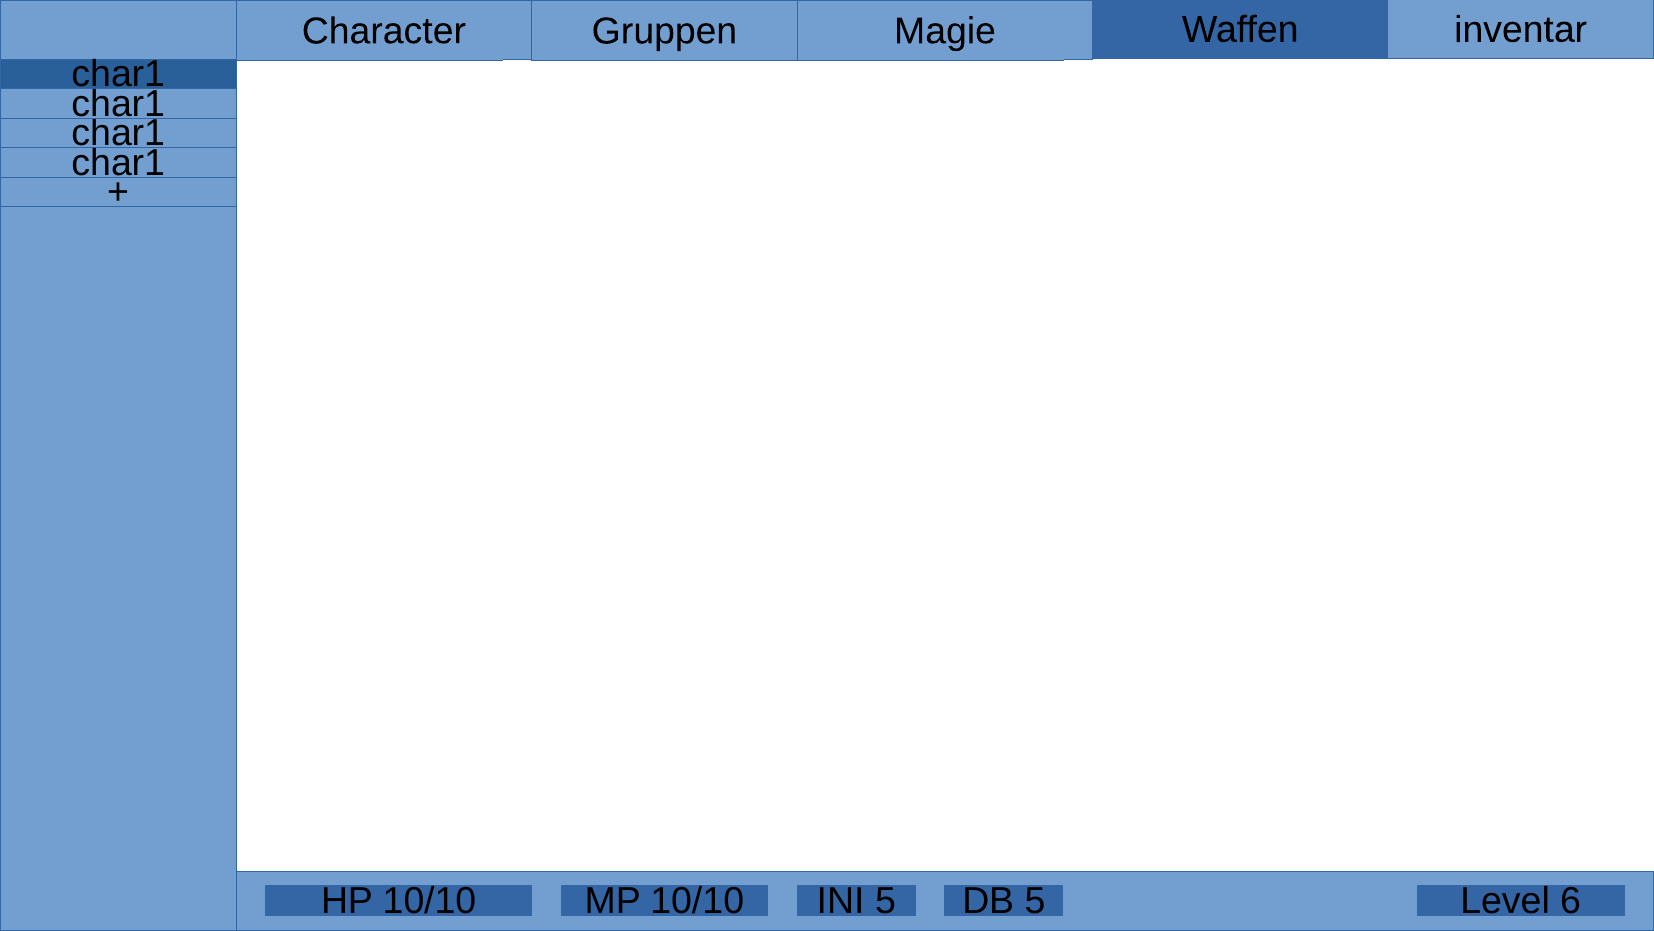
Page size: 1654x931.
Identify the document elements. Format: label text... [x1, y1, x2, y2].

text_box Waffen [1092, 0, 1387, 59]
text_box DB 5 [944, 885, 1063, 916]
text_box char1 [0, 147, 237, 177]
text_box Level 6 [1417, 885, 1625, 916]
text_box [0, 0, 236, 59]
text_box Gruppen [531, 0, 797, 61]
text_box Magie [797, 0, 1093, 61]
text_box char1 [0, 59, 237, 88]
text_box + [0, 177, 237, 207]
text_box Character [236, 0, 531, 61]
text_box char1 [0, 119, 237, 147]
text_box char1 [0, 88, 237, 119]
text_box inventar [1387, 0, 1654, 59]
text_box [0, 207, 1654, 931]
text_box HP 10/10 [265, 885, 532, 916]
text_box INI 5 [797, 885, 916, 916]
text_box MP 10/10 [561, 885, 768, 916]
